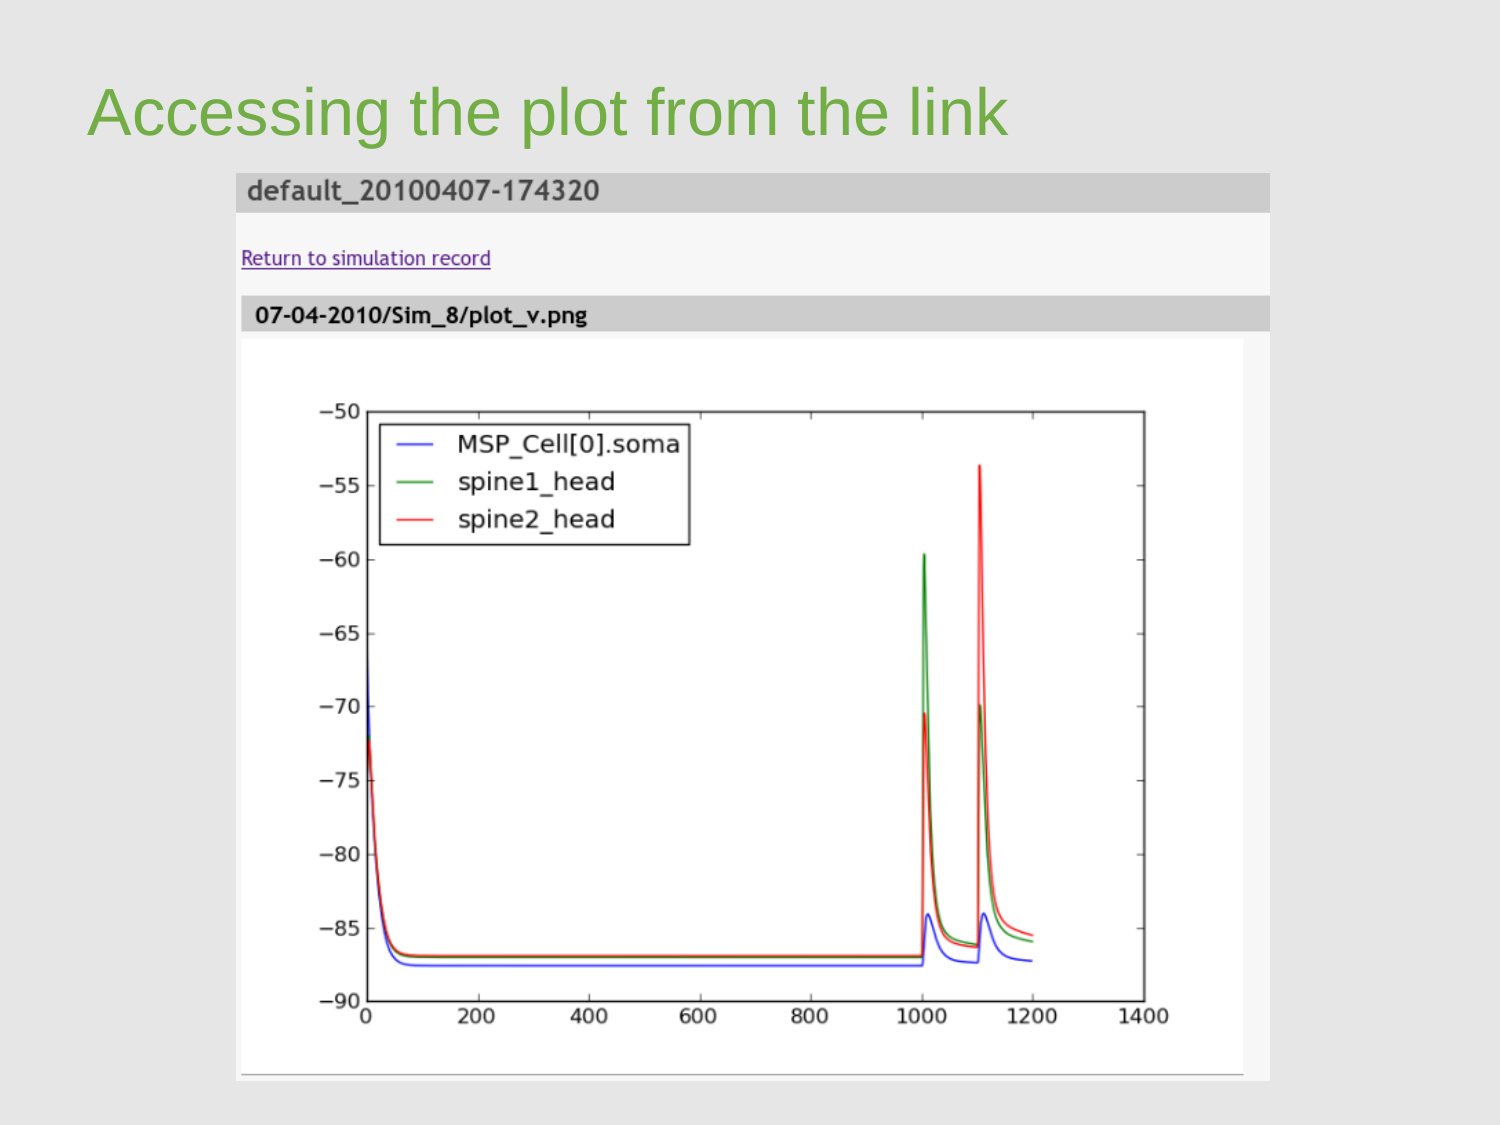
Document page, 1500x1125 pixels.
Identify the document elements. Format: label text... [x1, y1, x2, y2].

title Accessing the plot from the link [87, 57, 1426, 168]
picture [236, 173, 1270, 1081]
